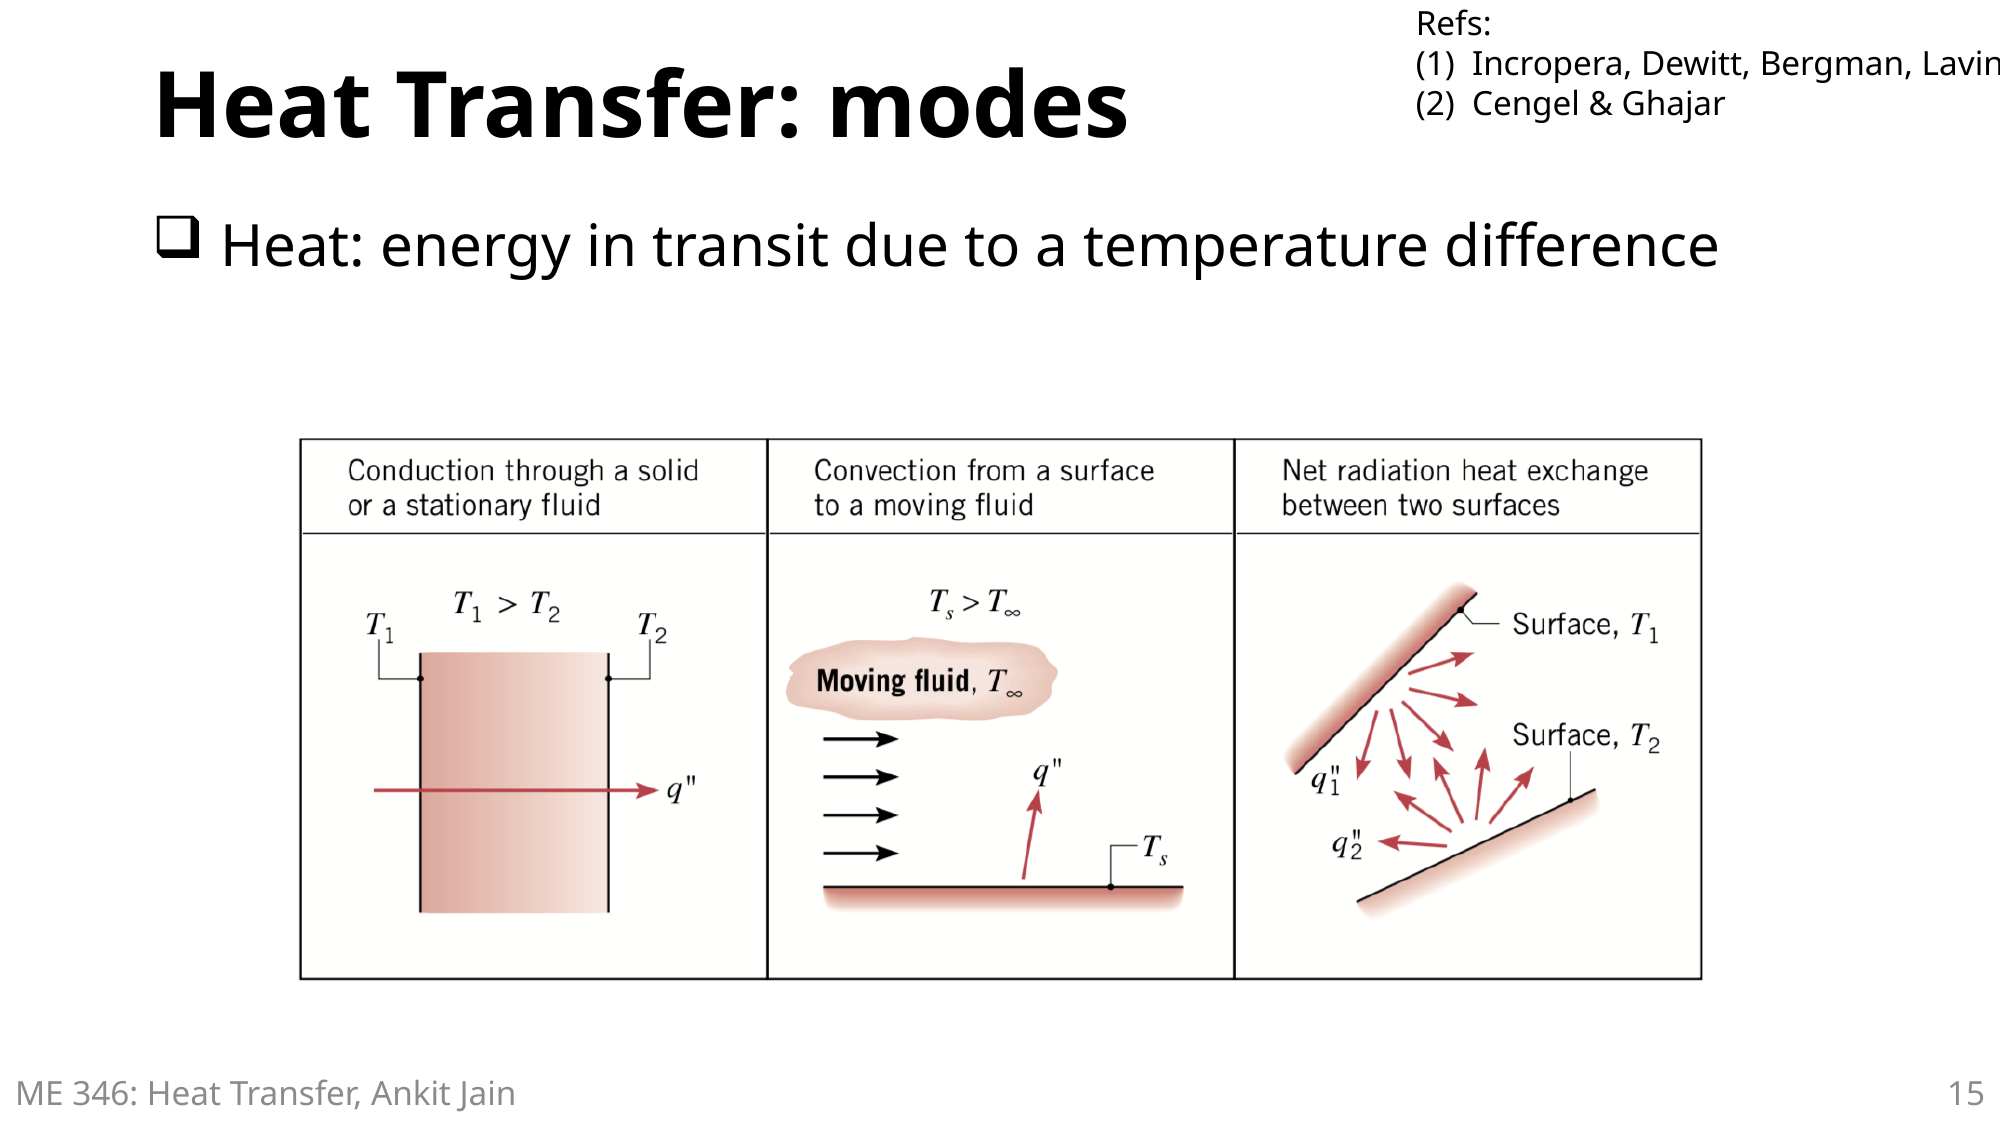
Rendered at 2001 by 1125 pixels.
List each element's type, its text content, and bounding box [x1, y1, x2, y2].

list Heat: energy in transit due to a temperature difference [137, 208, 1863, 431]
title Heat Transfer: modes [137, 0, 1863, 208]
picture [284, 426, 1716, 988]
text_box Refs: Incropera, Dewitt, Bergman, Lavine Cengel & Ghajar [1401, 0, 2000, 130]
